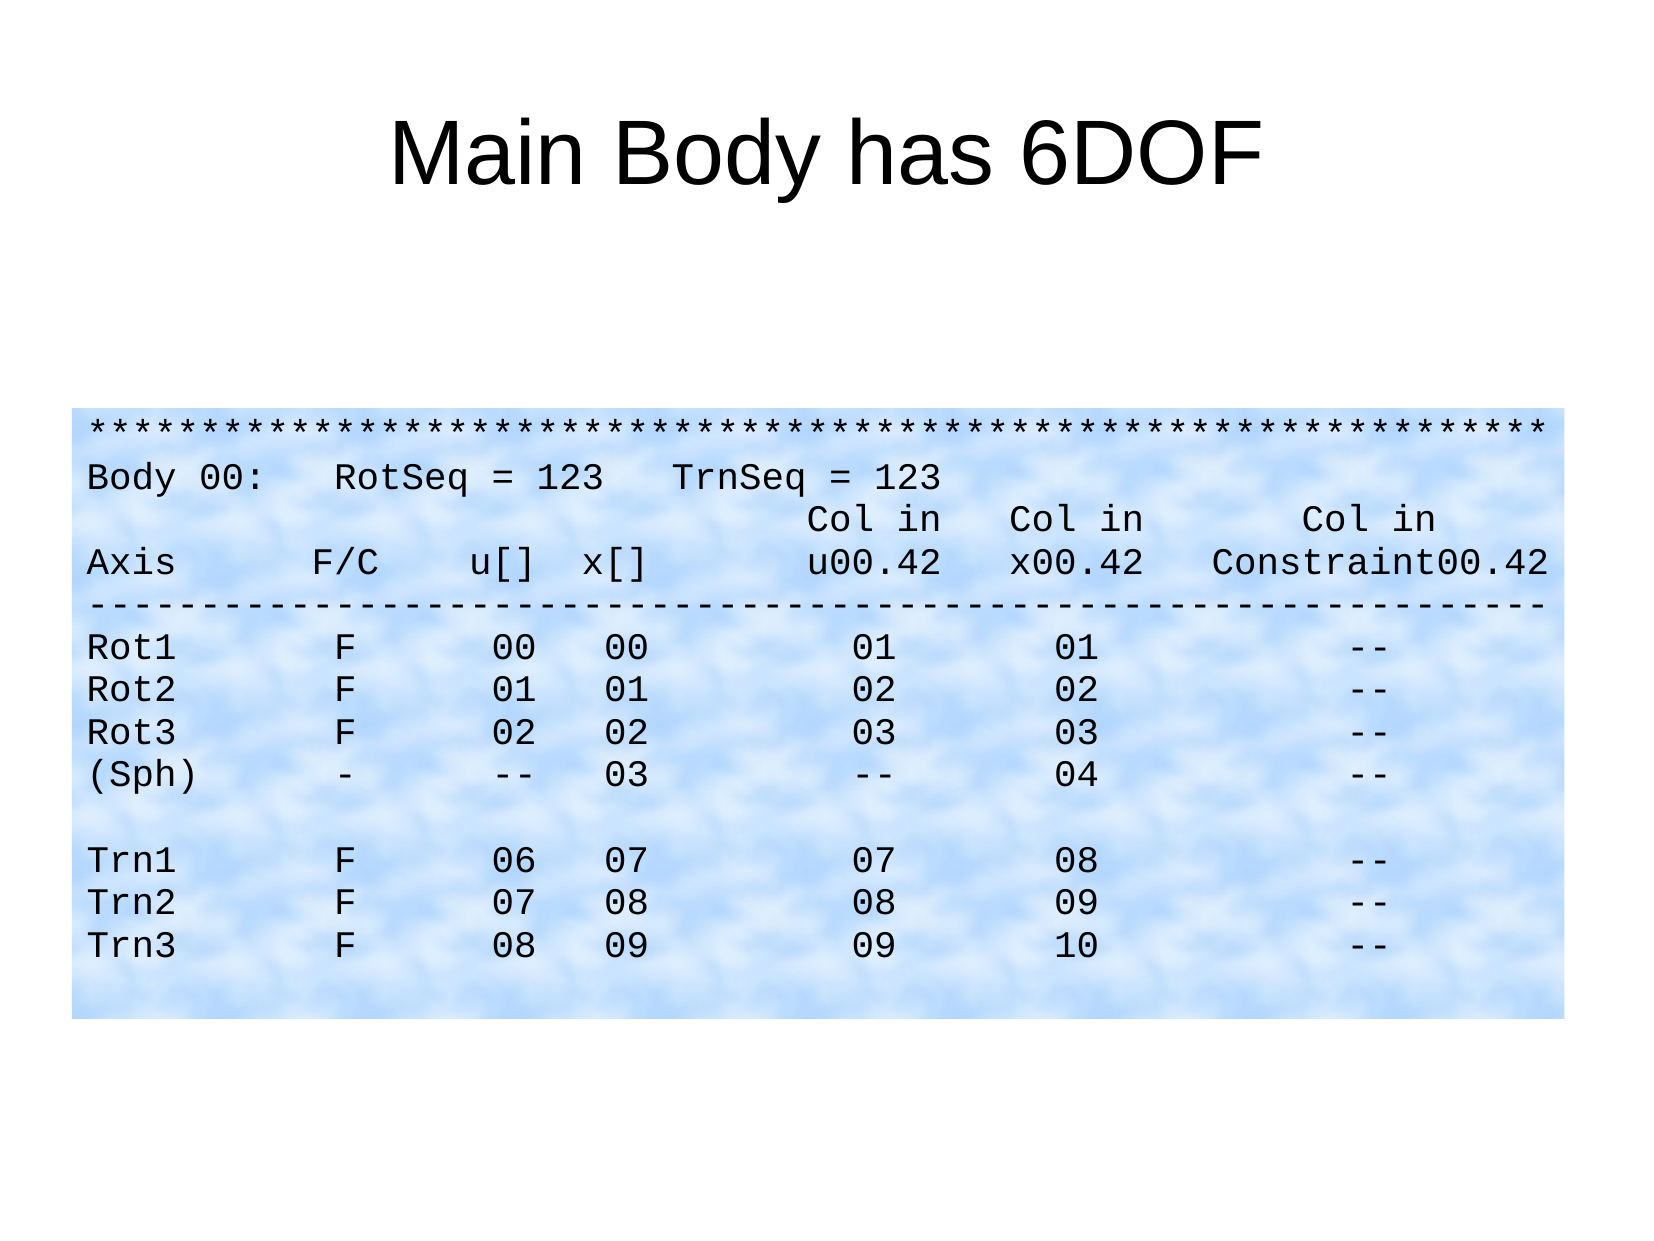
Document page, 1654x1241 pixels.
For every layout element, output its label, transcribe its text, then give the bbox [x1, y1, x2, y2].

picture [71, 945, 1565, 1019]
title Main Body has 6DOF [82, 49, 1571, 257]
picture [857, 945, 868, 955]
picture [1082, 945, 1093, 955]
picture [497, 945, 508, 955]
picture [520, 945, 531, 955]
picture [610, 945, 621, 955]
text_box ***************************************************************** Body 00: RotSeq = 123 TrnSeq = 123 Col in Col in Col in Axis F/C u[] x[] u00.42 x00.42 Constraint00.42 ----------------------------------------------------------------- Rot1 F 00 00 01 01 -- Rot2 F 01 01 02 02 -- Rot3 F 02 02 03 03 -- (Sph) - -- 03 -- 04 -- Trn1 F 06 07 07 08 -- Trn2 F 07 08 08 09 -- Trn3 F 08 09 09 10 -- [71, 408, 1565, 945]
